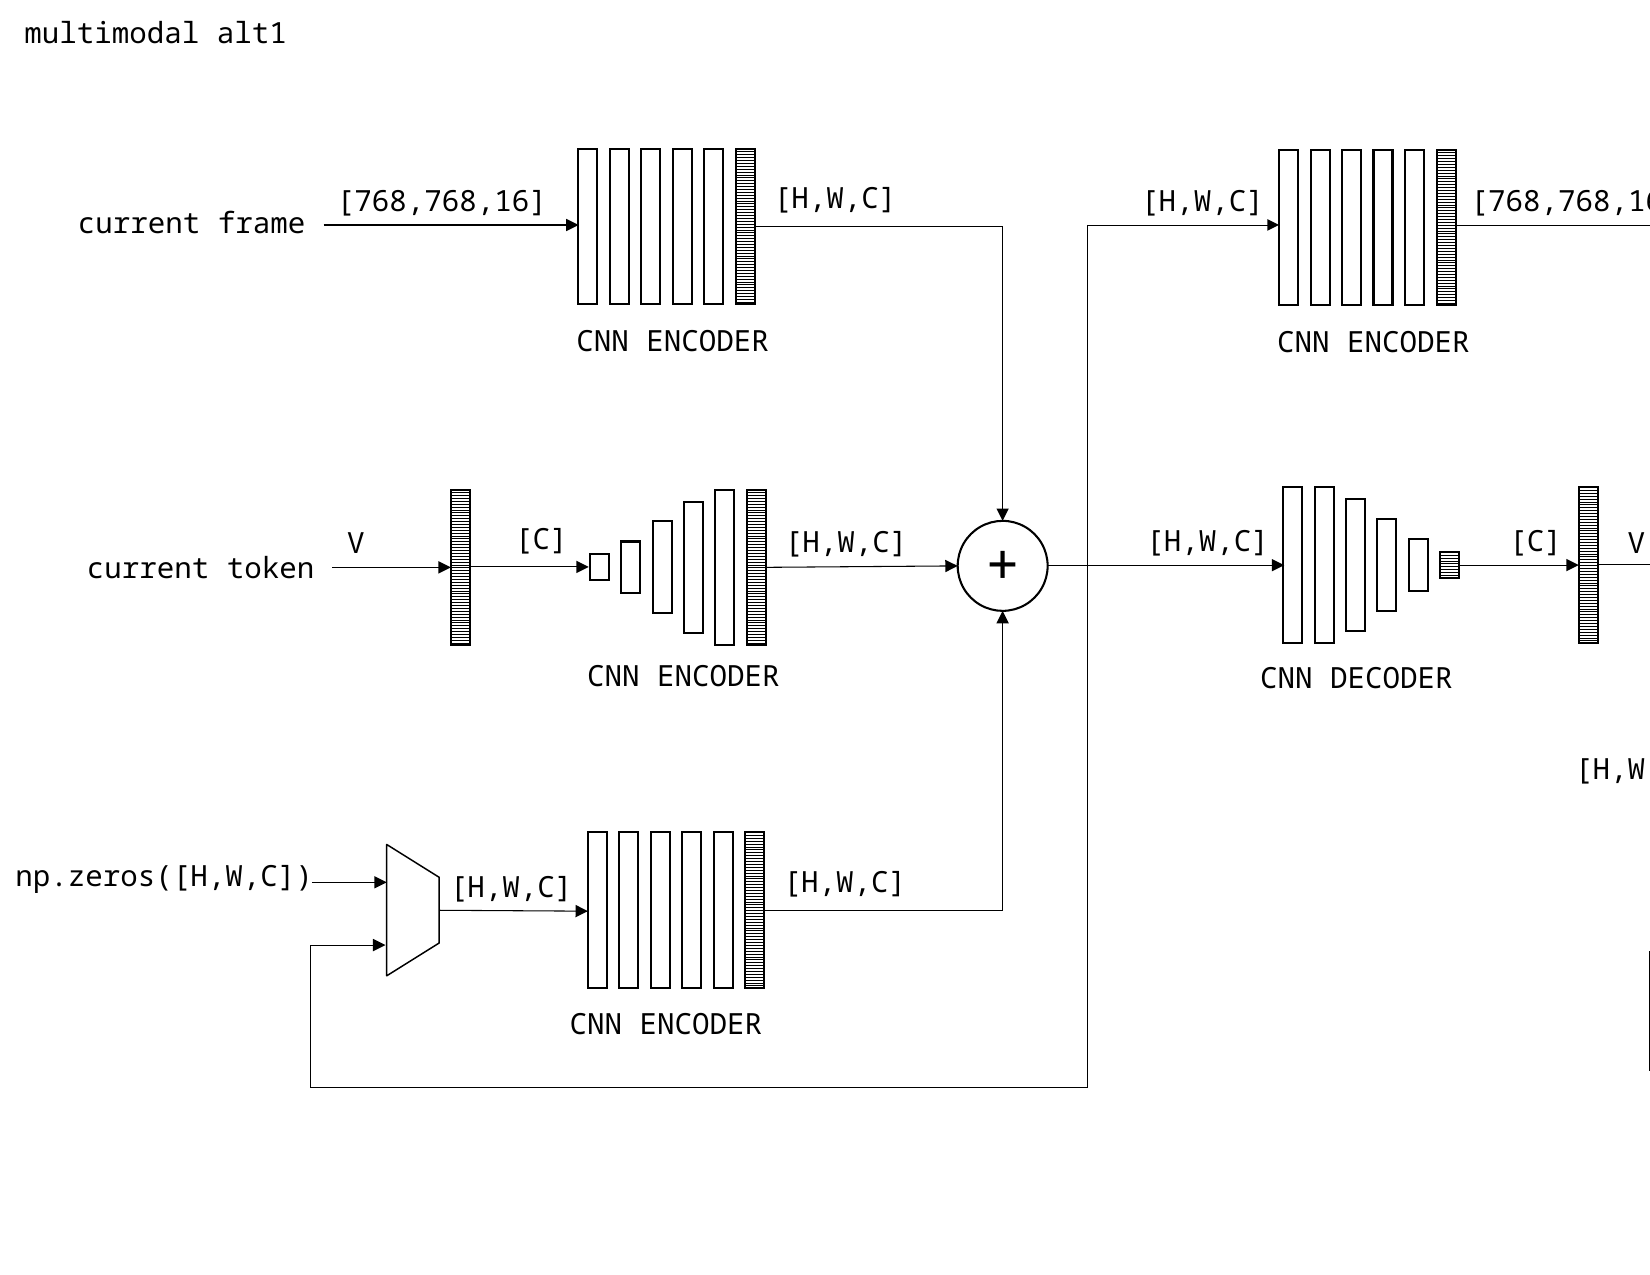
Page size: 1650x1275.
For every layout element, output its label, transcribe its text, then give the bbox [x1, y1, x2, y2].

text_box [C] [1494, 515, 1577, 566]
text_box [H,W,C] [1131, 515, 1284, 566]
text_box multimodal alt1 [9, 7, 302, 58]
text_box [H,W,C] [435, 861, 587, 910]
text_box CNN ENCODER [554, 998, 778, 1048]
text_box [H,W,C] [768, 856, 921, 906]
text_box [745, 832, 765, 988]
text_box [H,W,C] [1126, 175, 1279, 225]
text_box V [332, 517, 380, 568]
text_box [H,W,C] [769, 516, 923, 566]
text_box [386, 844, 440, 976]
text_box [1436, 149, 1456, 306]
text_box [768,768,16] [1455, 175, 1650, 225]
text_box [1578, 487, 1598, 643]
text_box [H,W,C] [1560, 742, 1650, 793]
text_box [H,W,C] [759, 172, 912, 223]
text_box [735, 148, 755, 305]
text_box CNN DECODER [1245, 651, 1468, 702]
text_box current token [72, 541, 330, 592]
text_box [C] [500, 512, 583, 563]
text_box CNN ENCODER [1262, 315, 1485, 366]
text_box [768,768,16] [322, 175, 562, 225]
text_box CNN ENCODER [561, 314, 784, 365]
text_box + [957, 520, 1048, 611]
text_box [746, 489, 766, 646]
text_box V [1612, 516, 1650, 567]
text_box np.zeros([H,W,C]) [0, 850, 328, 900]
text_box current frame [63, 196, 321, 247]
text_box [450, 489, 470, 646]
text_box CNN ENCODER [572, 649, 795, 700]
text_box [1439, 552, 1460, 579]
